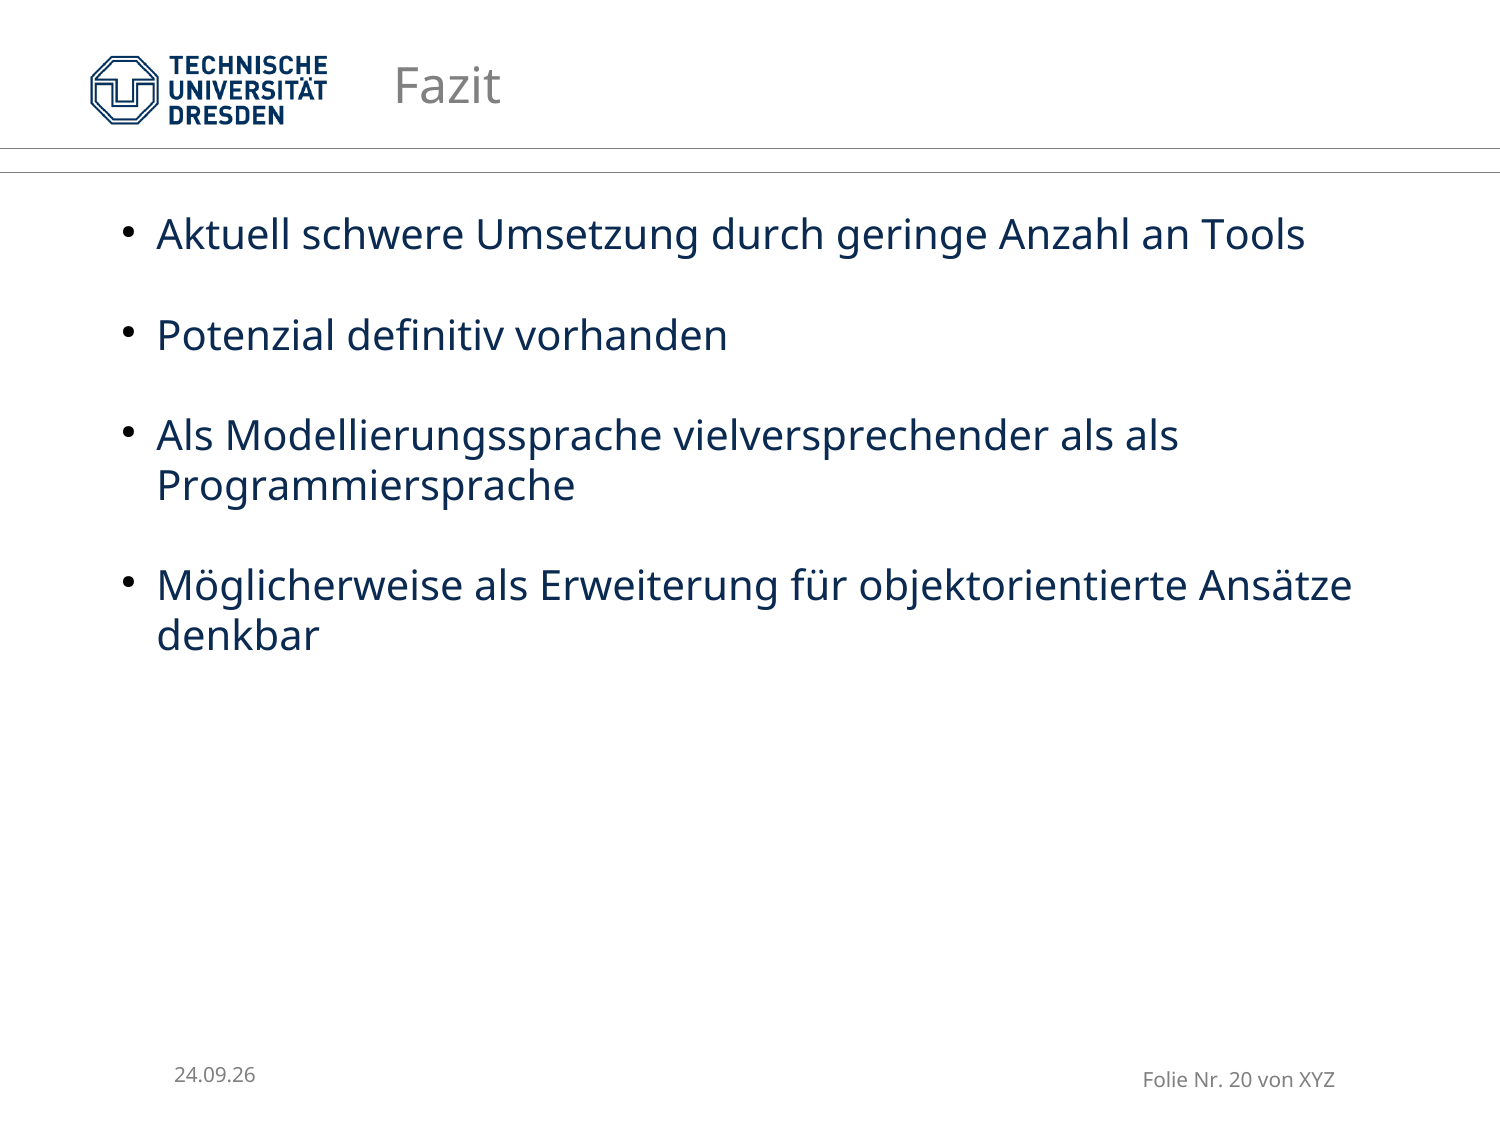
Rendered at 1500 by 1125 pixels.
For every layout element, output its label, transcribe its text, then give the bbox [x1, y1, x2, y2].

text_box Aktuell schwere Umsetzung durch geringe Anzahl an Tools Potenzial definitiv vorhanden Als Modellierungssprache vielversprechender als als Programmiersprache Möglicherweise als Erweiterung für objektorientierte Ansätze denkbar [106, 200, 1430, 666]
title Fazit [378, 0, 1500, 178]
picture [90, 54, 327, 125]
text_box 26.06.18 [159, 1046, 510, 1107]
